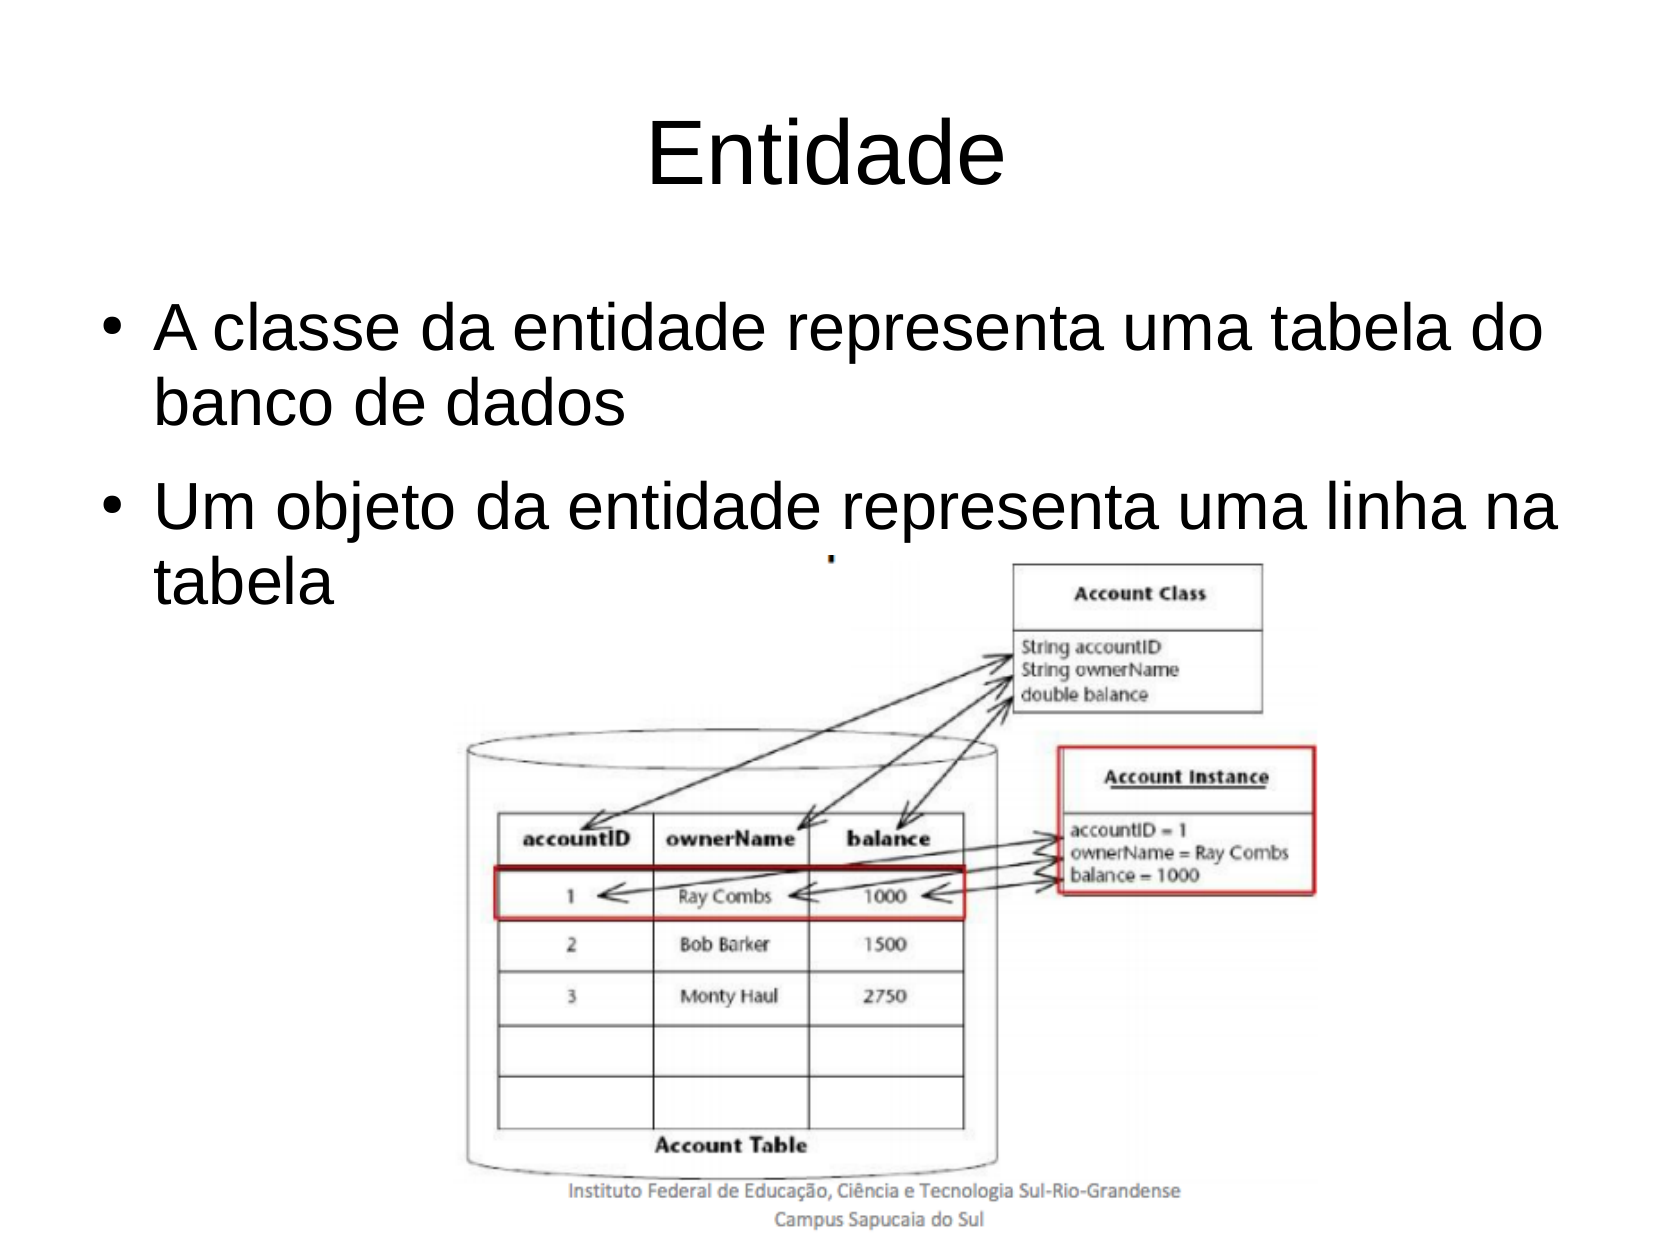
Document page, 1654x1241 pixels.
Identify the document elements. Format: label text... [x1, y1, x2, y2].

picture [440, 555, 1346, 1241]
title Entidade [82, 49, 1571, 257]
list A classe da entidade representa uma tabela do banco de dados Um objeto da entidade representa uma linha na tabela [82, 290, 1571, 1010]
